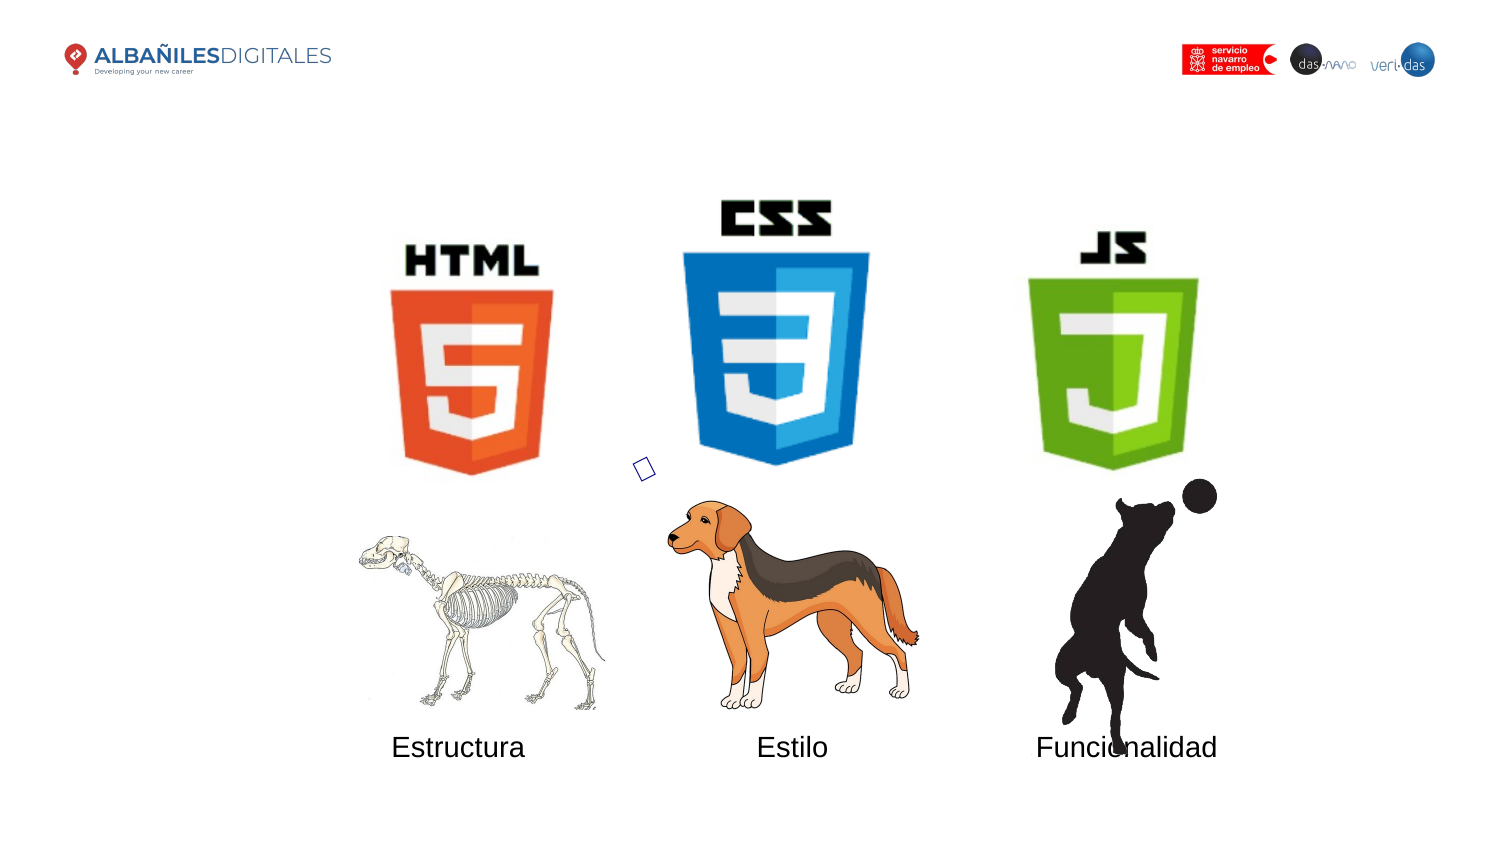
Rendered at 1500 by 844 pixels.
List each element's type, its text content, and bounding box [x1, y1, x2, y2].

picture [64, 43, 332, 75]
picture [295, 120, 1226, 755]
text_box Funcionalidad [979, 713, 1275, 779]
text_box Estilo [645, 713, 940, 779]
picture [664, 498, 922, 711]
picture [1370, 42, 1435, 77]
text_box 🎩 [605, 385, 763, 509]
picture [1290, 43, 1356, 75]
picture [359, 536, 606, 710]
text_box Estructura [310, 713, 606, 779]
picture [1181, 43, 1277, 75]
